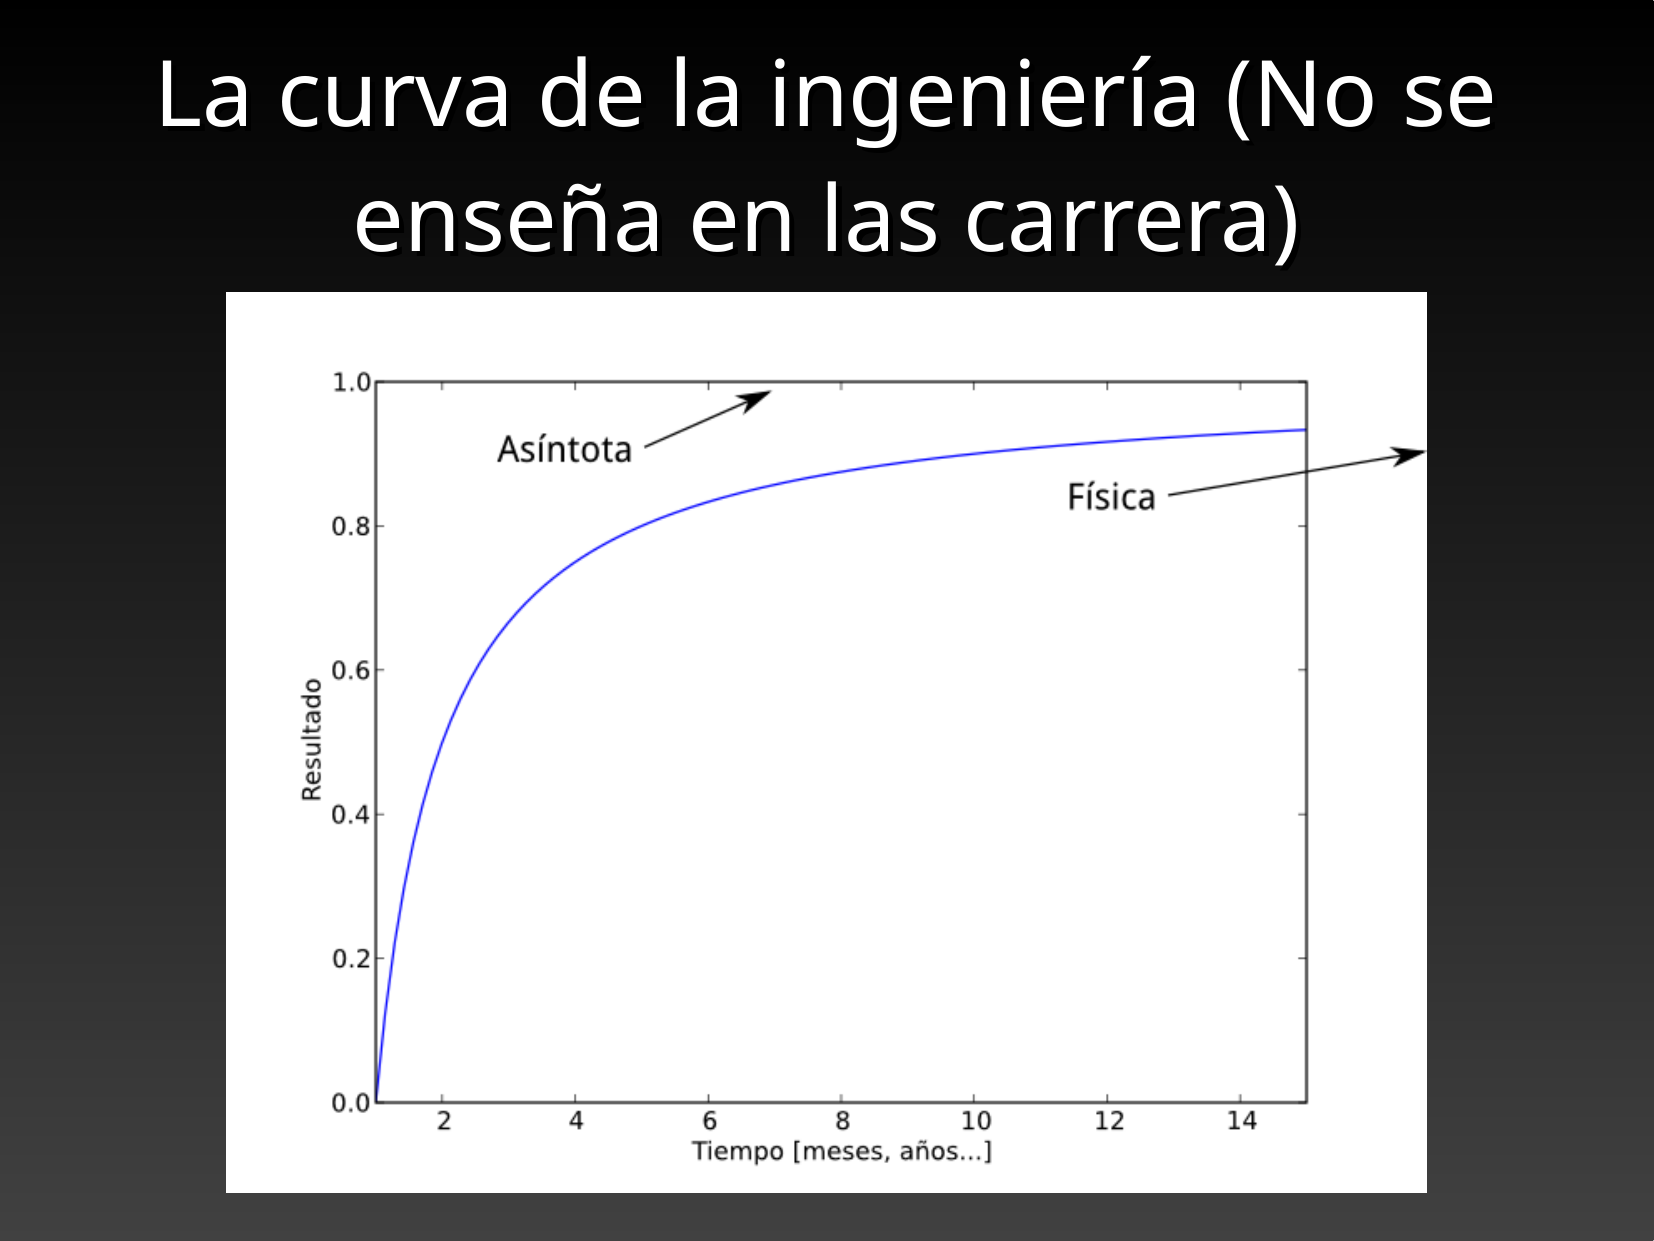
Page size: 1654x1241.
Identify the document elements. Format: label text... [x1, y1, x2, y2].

picture [226, 292, 1427, 1193]
title La curva de la ingeniería (No se enseña en las carrera) [82, 45, 1571, 261]
